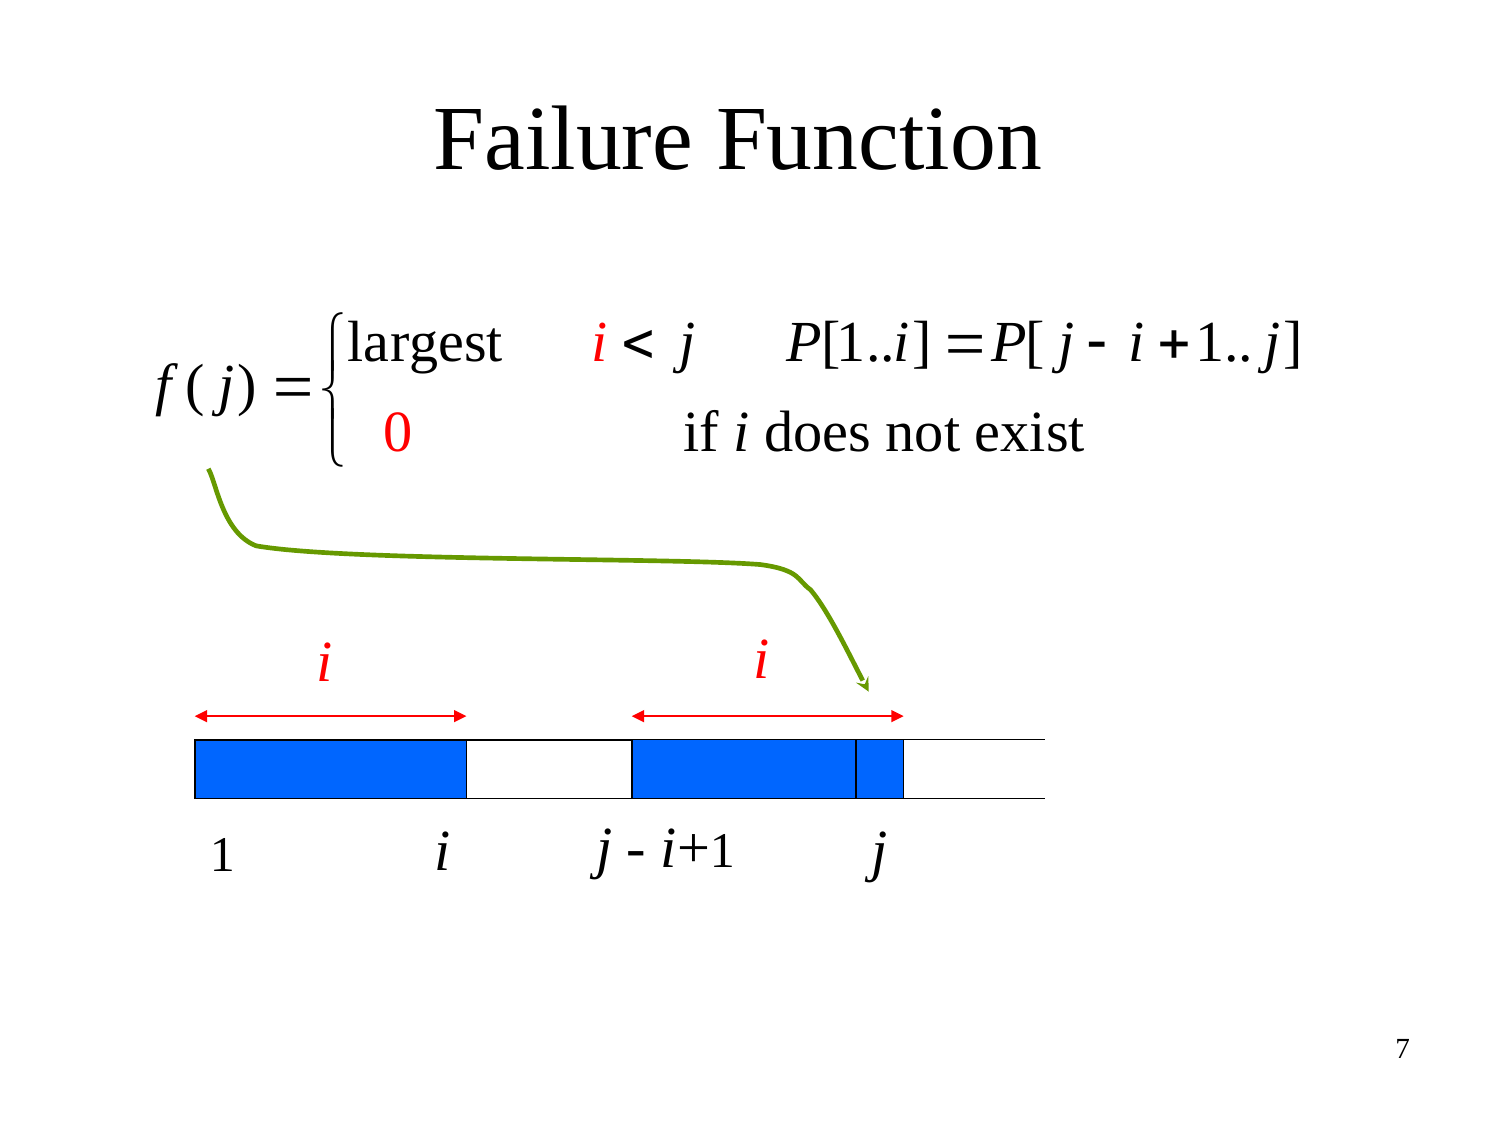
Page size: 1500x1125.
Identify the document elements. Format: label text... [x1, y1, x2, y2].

chart [135, 302, 1310, 478]
list [75, 262, 1426, 539]
text_box j [856, 810, 903, 891]
text_box [857, 740, 903, 798]
text_box 0 if i does not exist [368, 392, 1101, 473]
text_box i [301, 621, 348, 702]
text_box [194, 739, 855, 799]
title Failure Function [75, 45, 1426, 233]
text_box 1 [195, 818, 250, 890]
text_box j - i+1 [581, 808, 750, 889]
text_box i [739, 619, 786, 700]
text_box i [419, 810, 466, 891]
